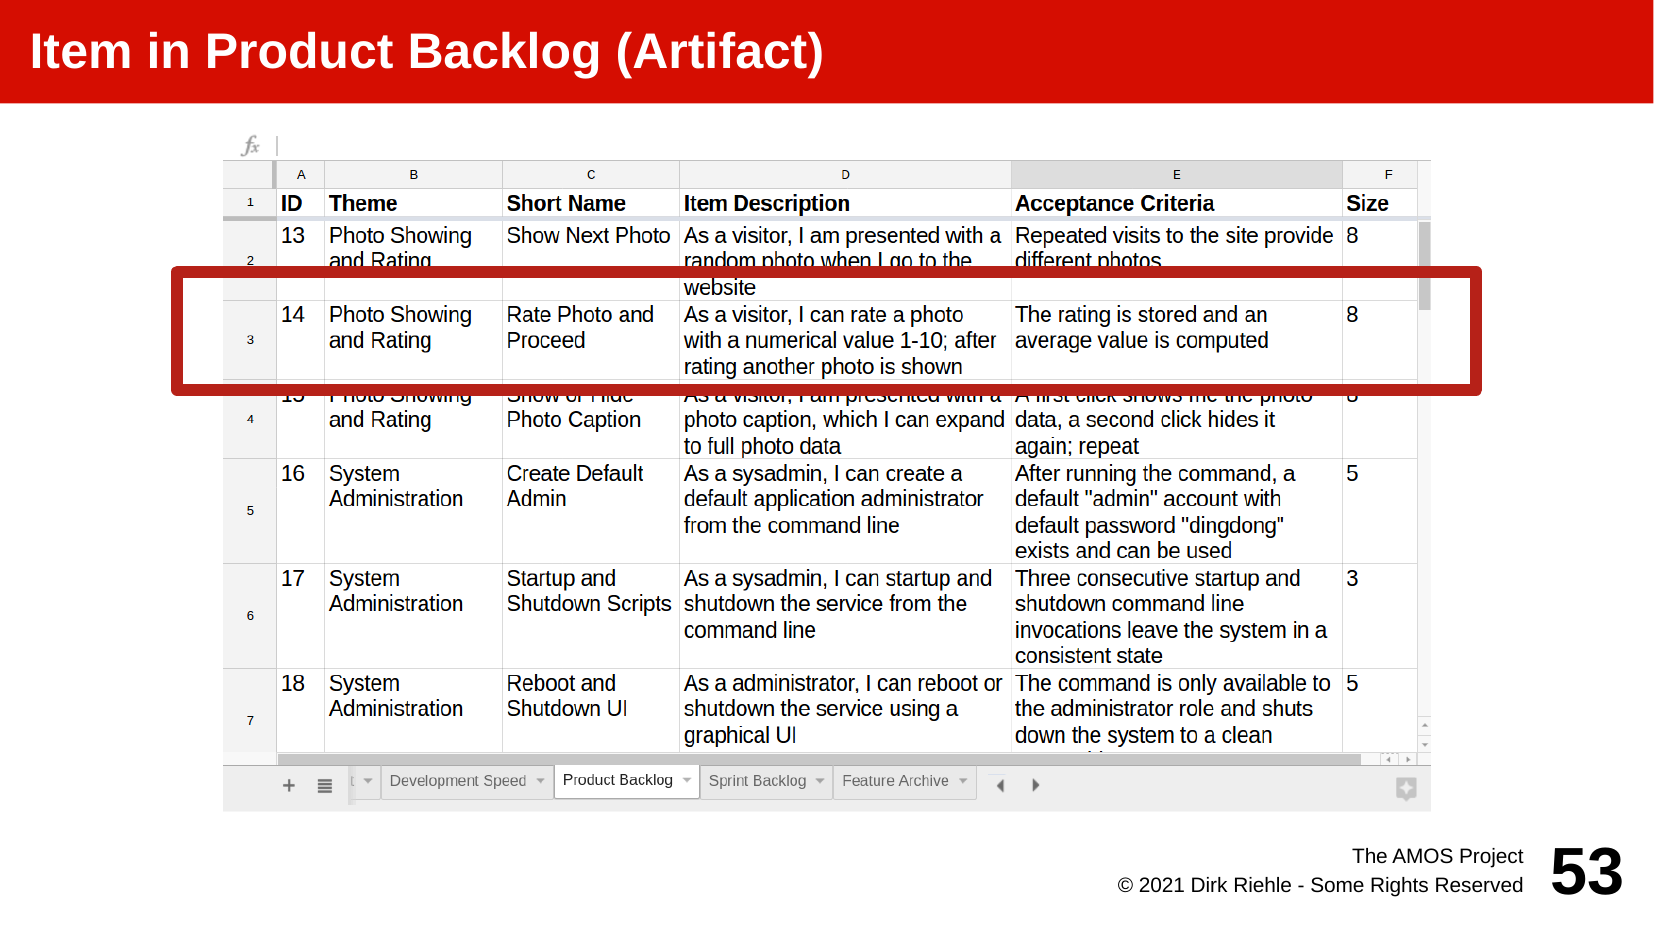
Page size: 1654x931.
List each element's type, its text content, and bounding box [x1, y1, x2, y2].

picture [223, 396, 1431, 813]
picture [223, 278, 1431, 384]
title Item in Product Backlog (Artifact) [0, 0, 1654, 104]
picture [223, 132, 1431, 266]
